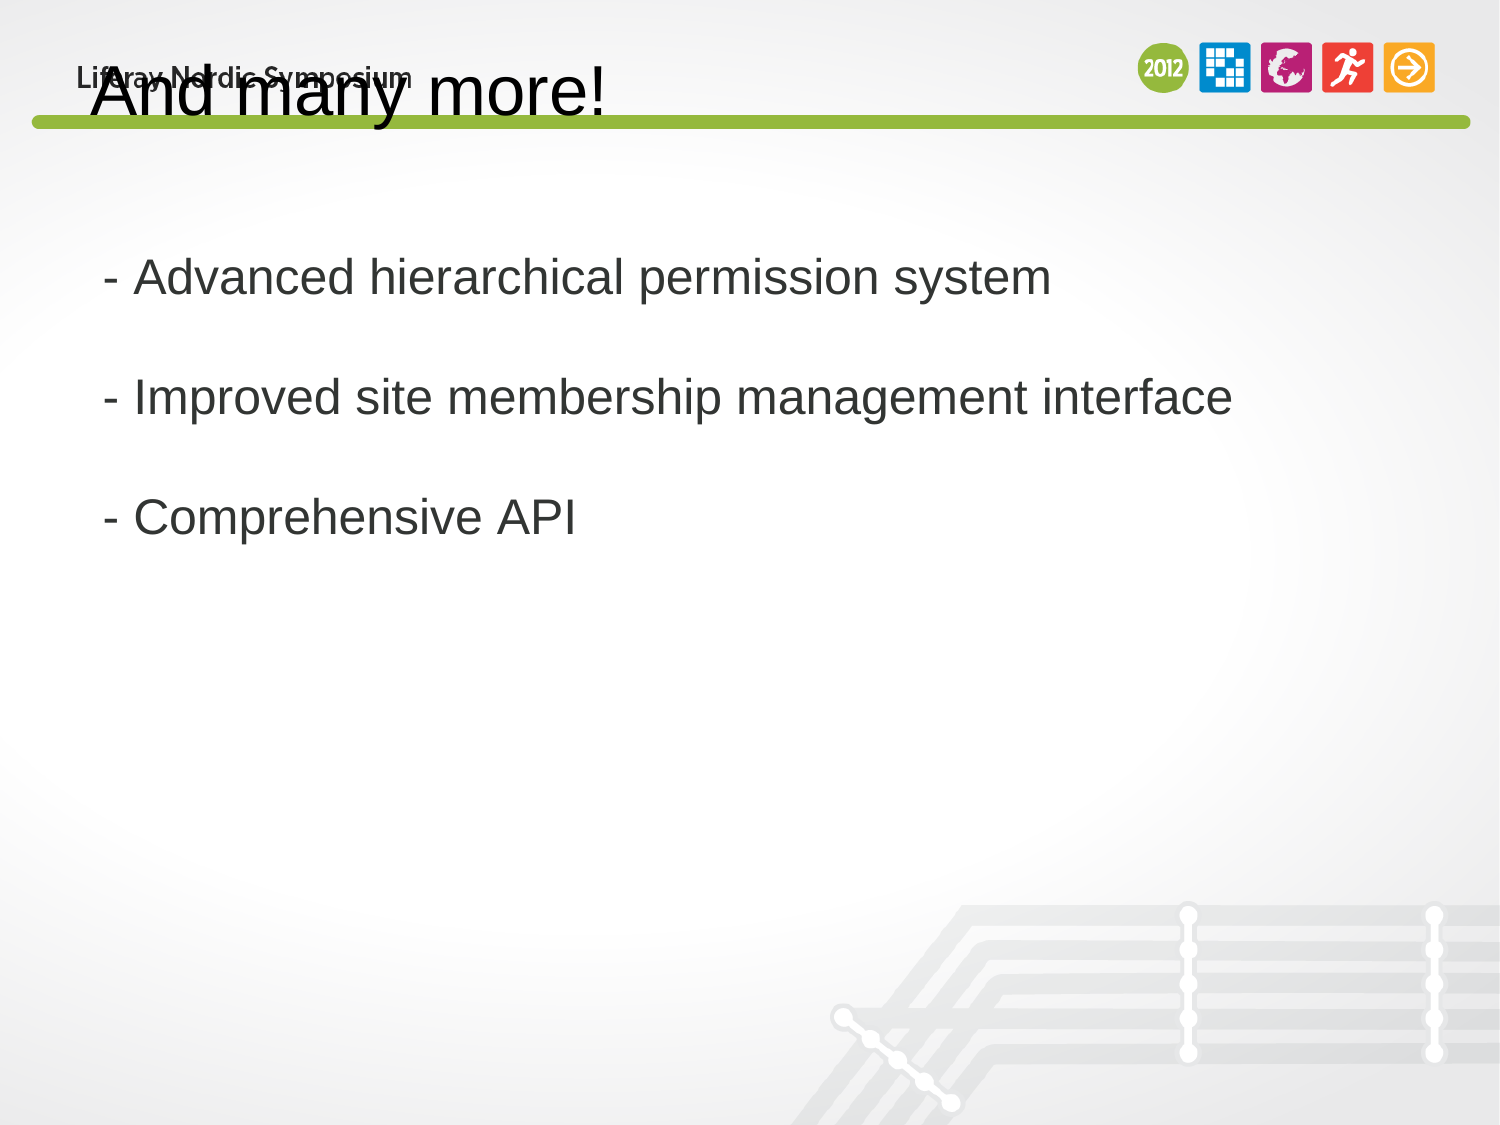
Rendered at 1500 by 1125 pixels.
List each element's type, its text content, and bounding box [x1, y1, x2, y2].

list - Advanced hierarchical permission system - Improved site membership management interface - Comprehensive API [62, 299, 1463, 1026]
picture [0, 0, 1500, 1125]
title And many more! [62, 149, 1025, 276]
